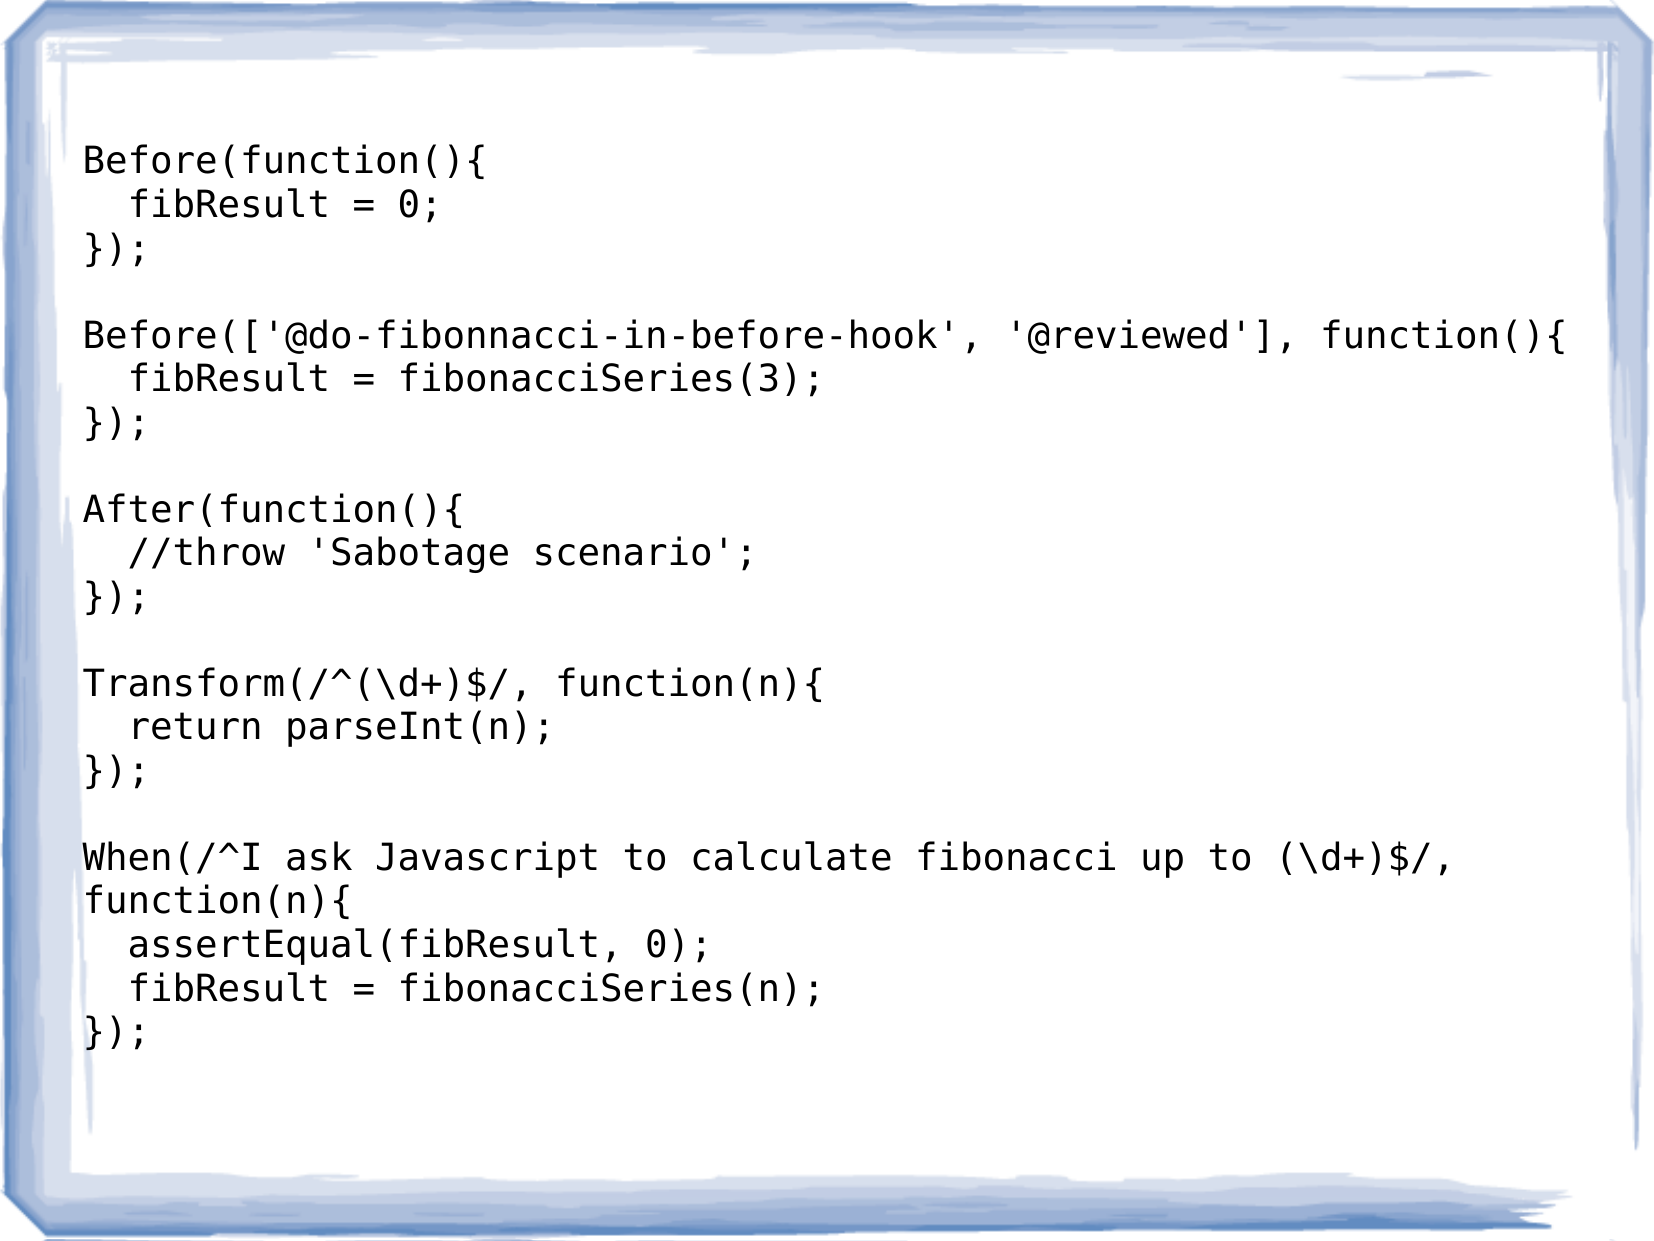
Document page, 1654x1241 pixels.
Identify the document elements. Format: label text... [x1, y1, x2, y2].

subtitle Before(function(){ fibResult = 0; }); Before(['@do-fibonnacci-in-before-hook', '@reviewed'], function(){ fibResult = fibonacciSeries(3); }); After(function(){ //throw 'Sabotage scenario'; }); Transform(/^(\d+)$/, function(n){ return parseInt(n); }); When(/^I ask Javascript to calculate fibonacci up to (\d+)$/, function(n){ assertEqual(fibResult, 0); fibResult = fibonacciSeries(n); }); [82, 56, 1571, 1136]
picture [0, 0, 1654, 1241]
